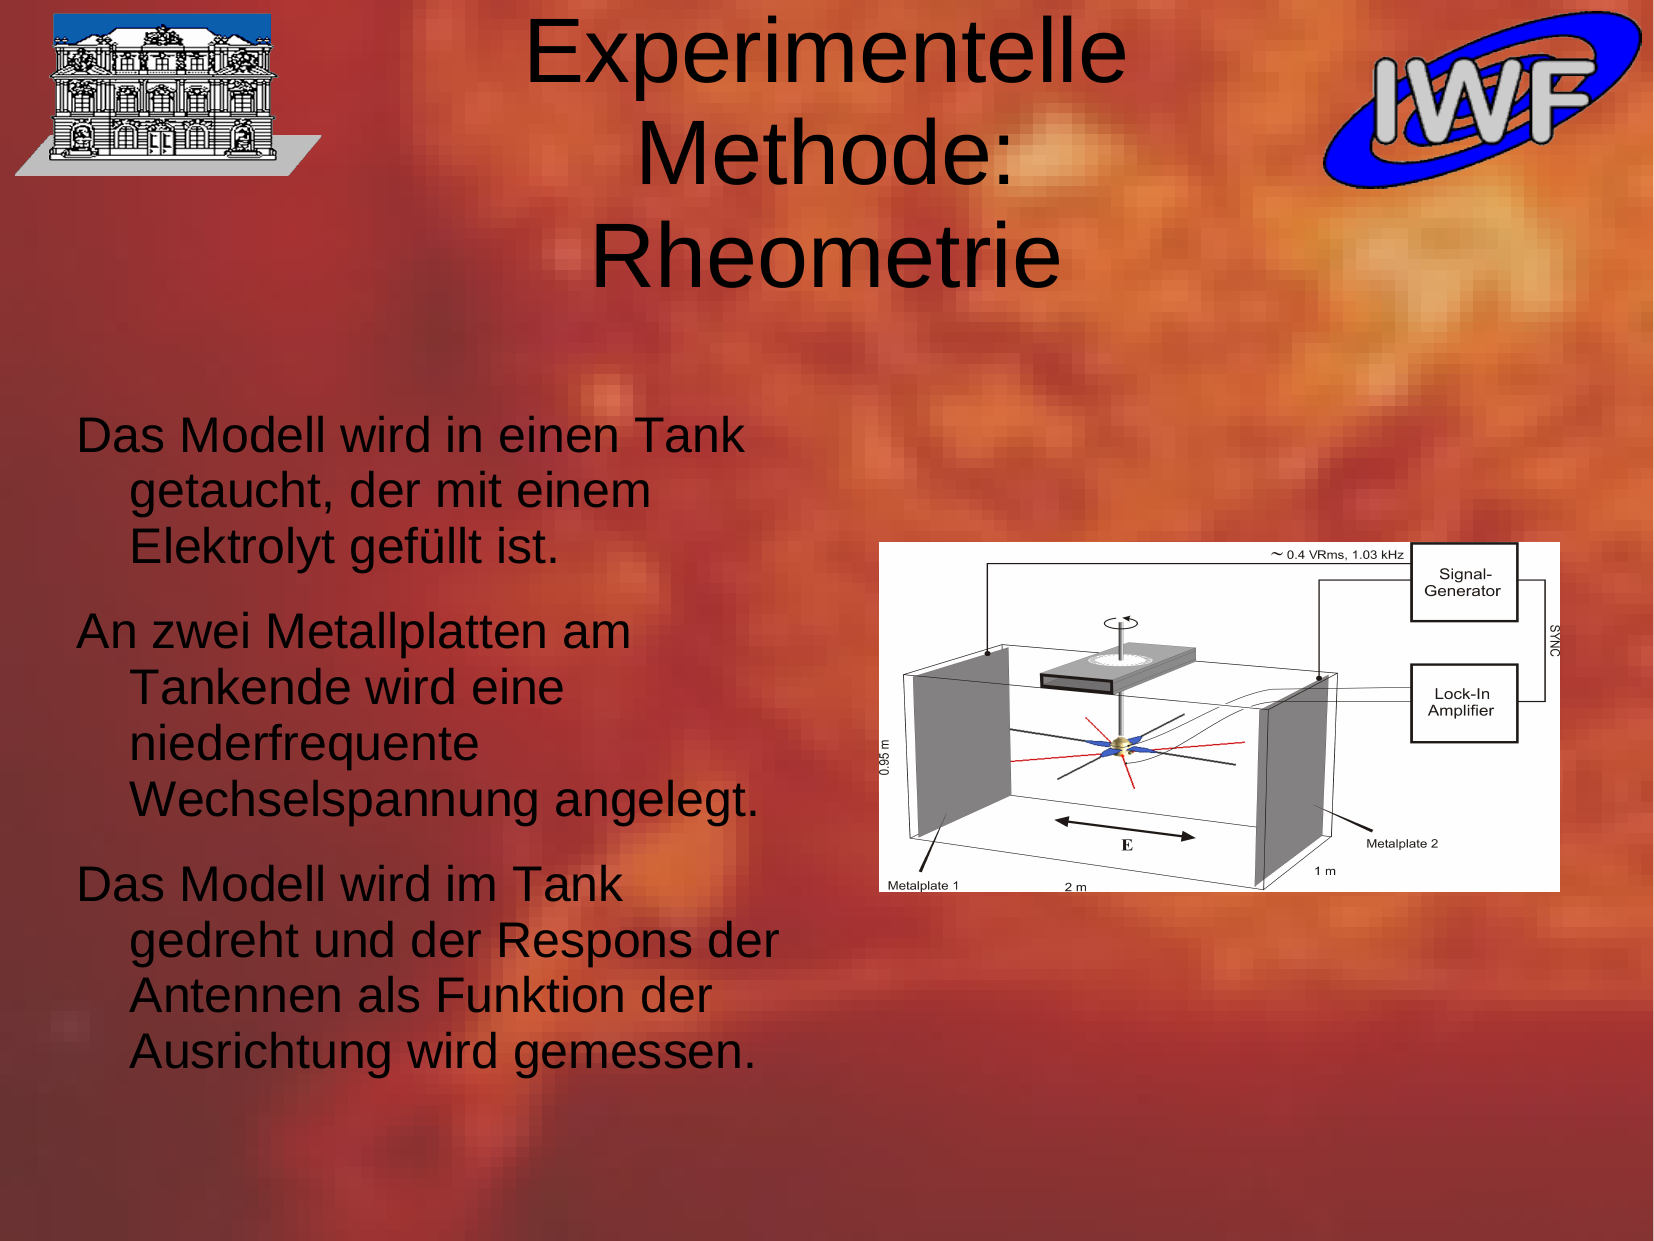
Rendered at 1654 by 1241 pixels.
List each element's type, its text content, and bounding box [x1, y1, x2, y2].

title Experimentelle Methode: Rheometrie [82, 0, 1571, 307]
list Das Modell wird in einen Tank getaucht, der mit einem Elektrolyt gefüllt ist. An zwei Metallplatten am Tankende wird eine niederfrequente Wechselspannung angelegt. Das Modell wird im Tank gedreht und der Respons der Antennen als Funktion der Ausrichtung wird gemessen. [59, 406, 786, 1211]
picture [0, 0, 1654, 1241]
